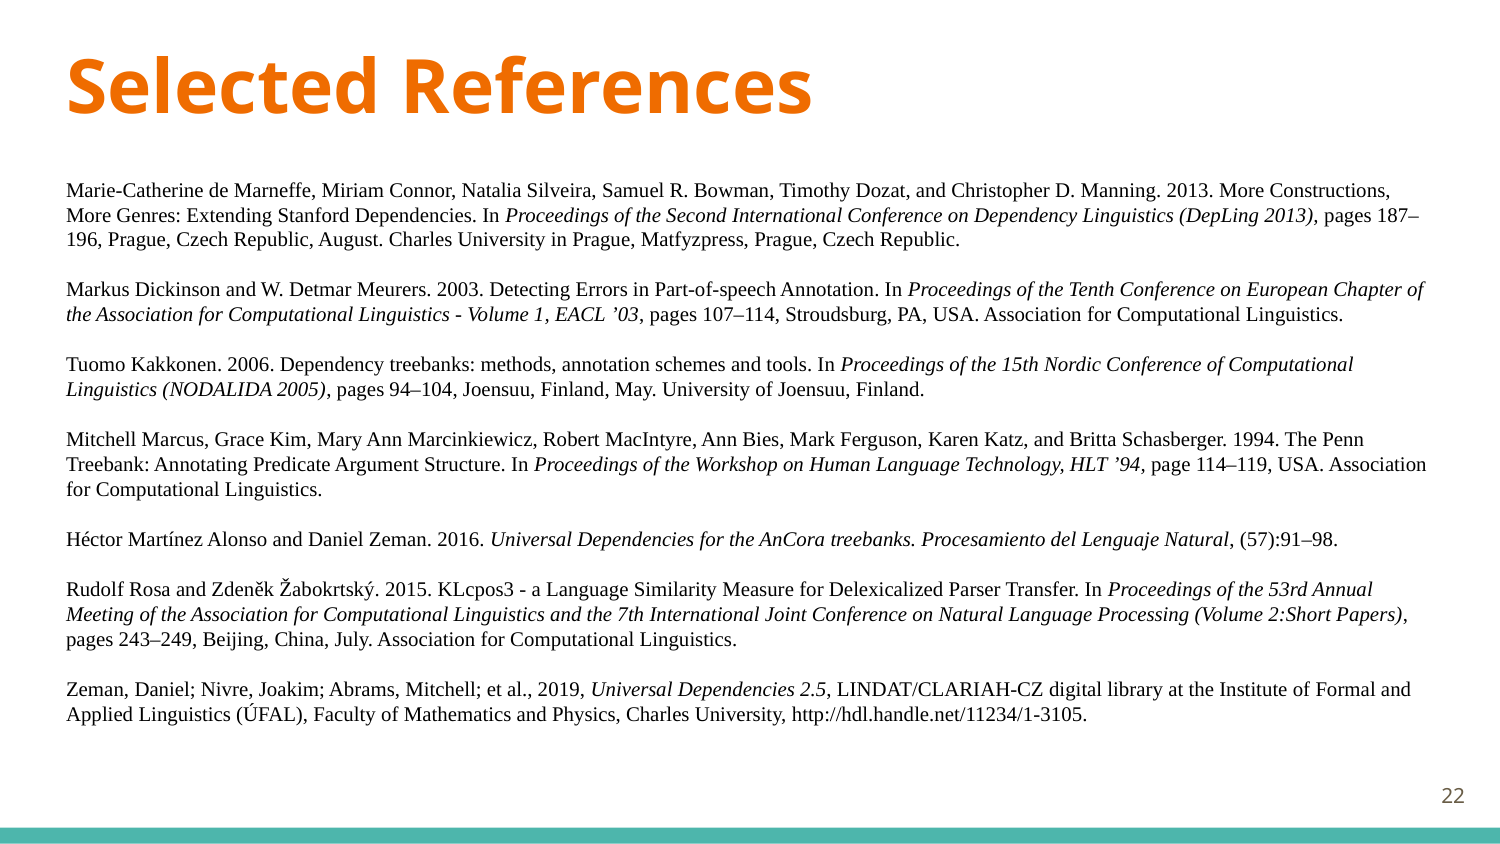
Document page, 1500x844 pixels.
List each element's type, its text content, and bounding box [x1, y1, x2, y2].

title Selected References [51, 23, 1449, 118]
slide_number <number> [1389, 764, 1480, 830]
list Marie-Catherine de Marneffe, Miriam Connor, Natalia Silveira, Samuel R. Bowman, Timothy Dozat, and Christopher D. Manning. 2013. More Constructions, More Genres: Extending Stanford Dependencies. In Proceedings of the Second International Conference on Dependency Linguistics (DepLing 2013), pages 187–196, Prague, Czech Republic, August. Charles University in Prague, Matfyzpress, Prague, Czech Republic. Markus Dickinson and W. Detmar Meurers. 2003. Detecting Errors in Part-of-speech Annotation. In Proceedings of the Tenth Conference on European Chapter of the Association for Computational Linguistics - Volume 1, EACL ’03, pages 107–114, Stroudsburg, PA, USA. Association for Computational Linguistics. Tuomo Kakkonen. 2006. Dependency treebanks: methods, annotation schemes and tools. In Proceedings of the 15th Nordic Conference of Computational Linguistics (NODALIDA 2005), pages 94–104, Joensuu, Finland, May. University of Joensuu, Finland. Mitchell Marcus, Grace Kim, Mary Ann Marcinkiewicz, Robert MacIntyre, Ann Bies, Mark Ferguson, Karen Katz, and Britta Schasberger. 1994. The Penn Treebank: Annotating Predicate Argument Structure. In Proceedings of the Workshop on Human Language Technology, HLT ’94, page 114–119, USA. Association for Computational Linguistics. Héctor Martínez Alonso and Daniel Zeman. 2016. Universal Dependencies for the AnCora treebanks. Procesamiento del Lenguaje Natural, (57):91–98. Rudolf Rosa and Zdeněk Žabokrtský. 2015. KLcpos3 - a Language Similarity Measure for Delexicalized Parser Transfer. In Proceedings of the 53rd Annual Meeting of the Association for Computational Linguistics and the 7th International Joint Conference on Natural Language Processing (Volume 2:Short Papers), pages 243–249, Beijing, China, July. Association for Computational Linguistics. Zeman, Daniel; Nivre, Joakim; Abrams, Mitchell; et al., 2019, Universal Dependencies 2.5, LINDAT/CLARIAH-CZ digital library at the Institute of Formal and Applied Linguistics (ÚFAL), Faculty of Mathematics and Physics, Charles University, http://hdl.handle.net/11234/1-3105. [51, 161, 1449, 722]
